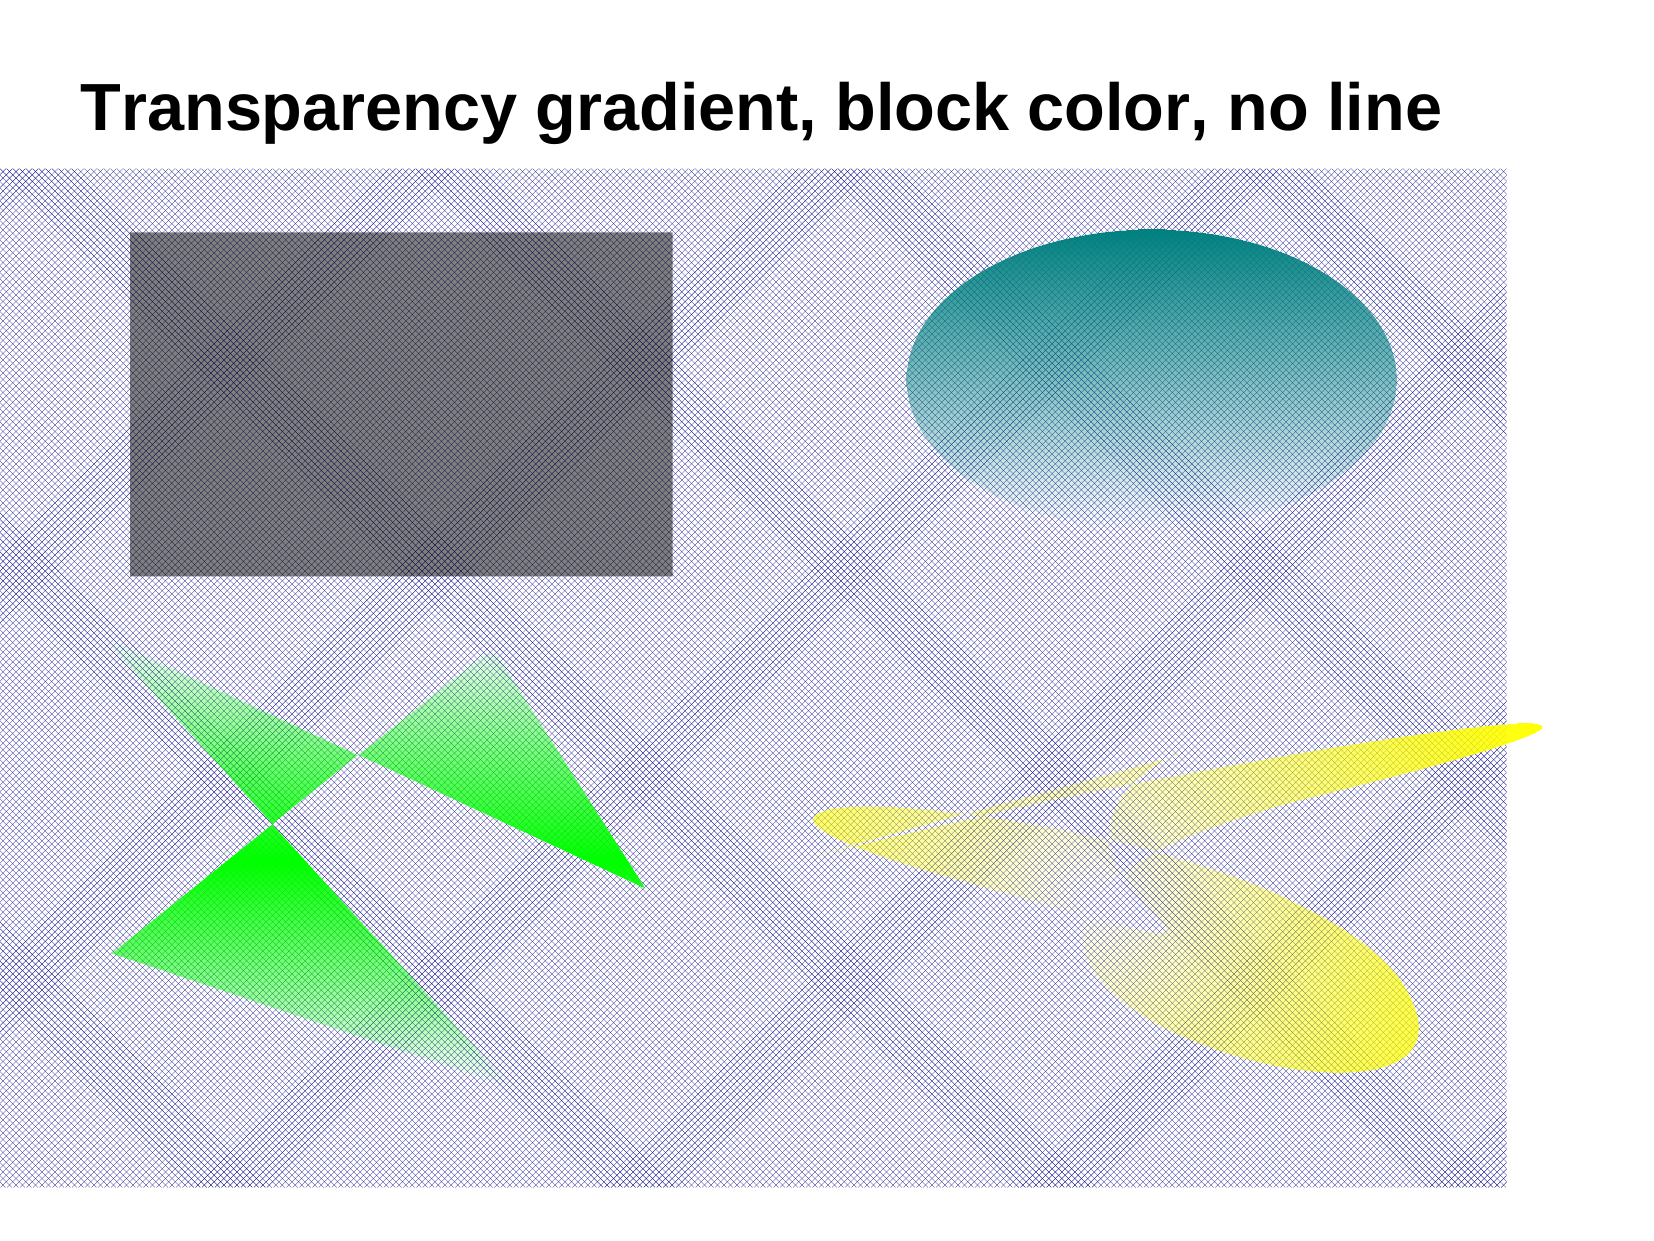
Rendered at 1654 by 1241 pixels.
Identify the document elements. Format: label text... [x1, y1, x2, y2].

title Transparency gradient, block color, no line [80, 57, 1447, 163]
text_box [0, 168, 1543, 1188]
